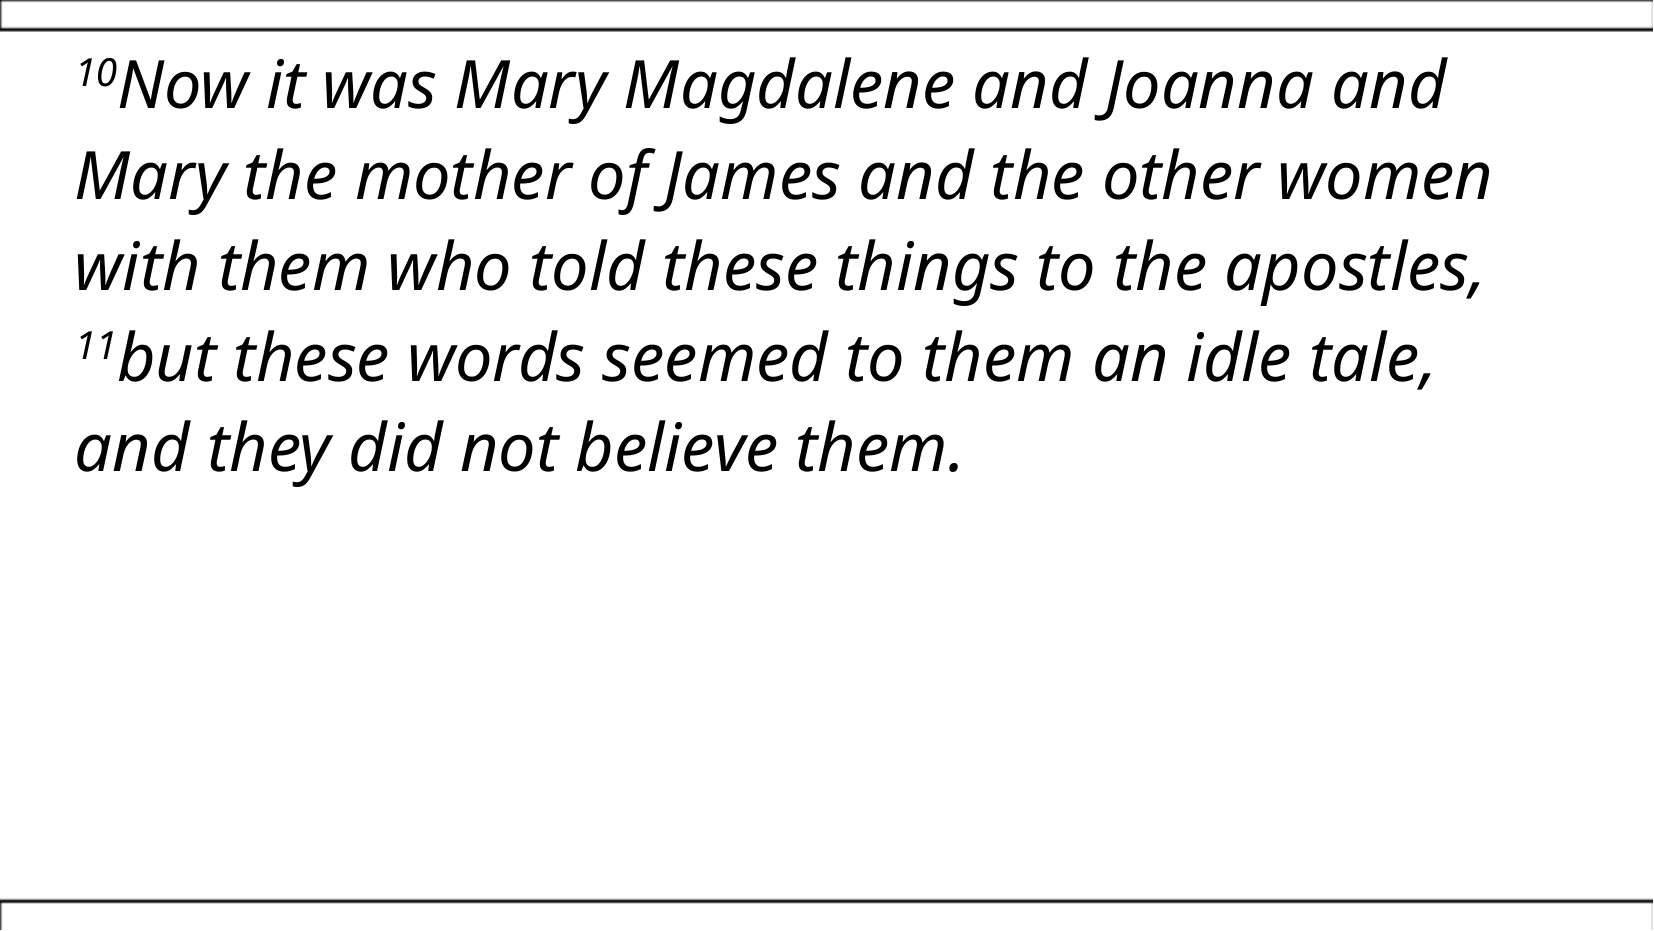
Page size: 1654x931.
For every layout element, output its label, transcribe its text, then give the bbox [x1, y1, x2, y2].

text_box 10Now it was Mary Magdalene and Joanna and Mary the mother of James and the other women with them who told these things to the apostles, 11but these words seemed to them an idle tale, and they did not believe them. [60, 30, 1576, 489]
picture [0, 0, 1653, 930]
